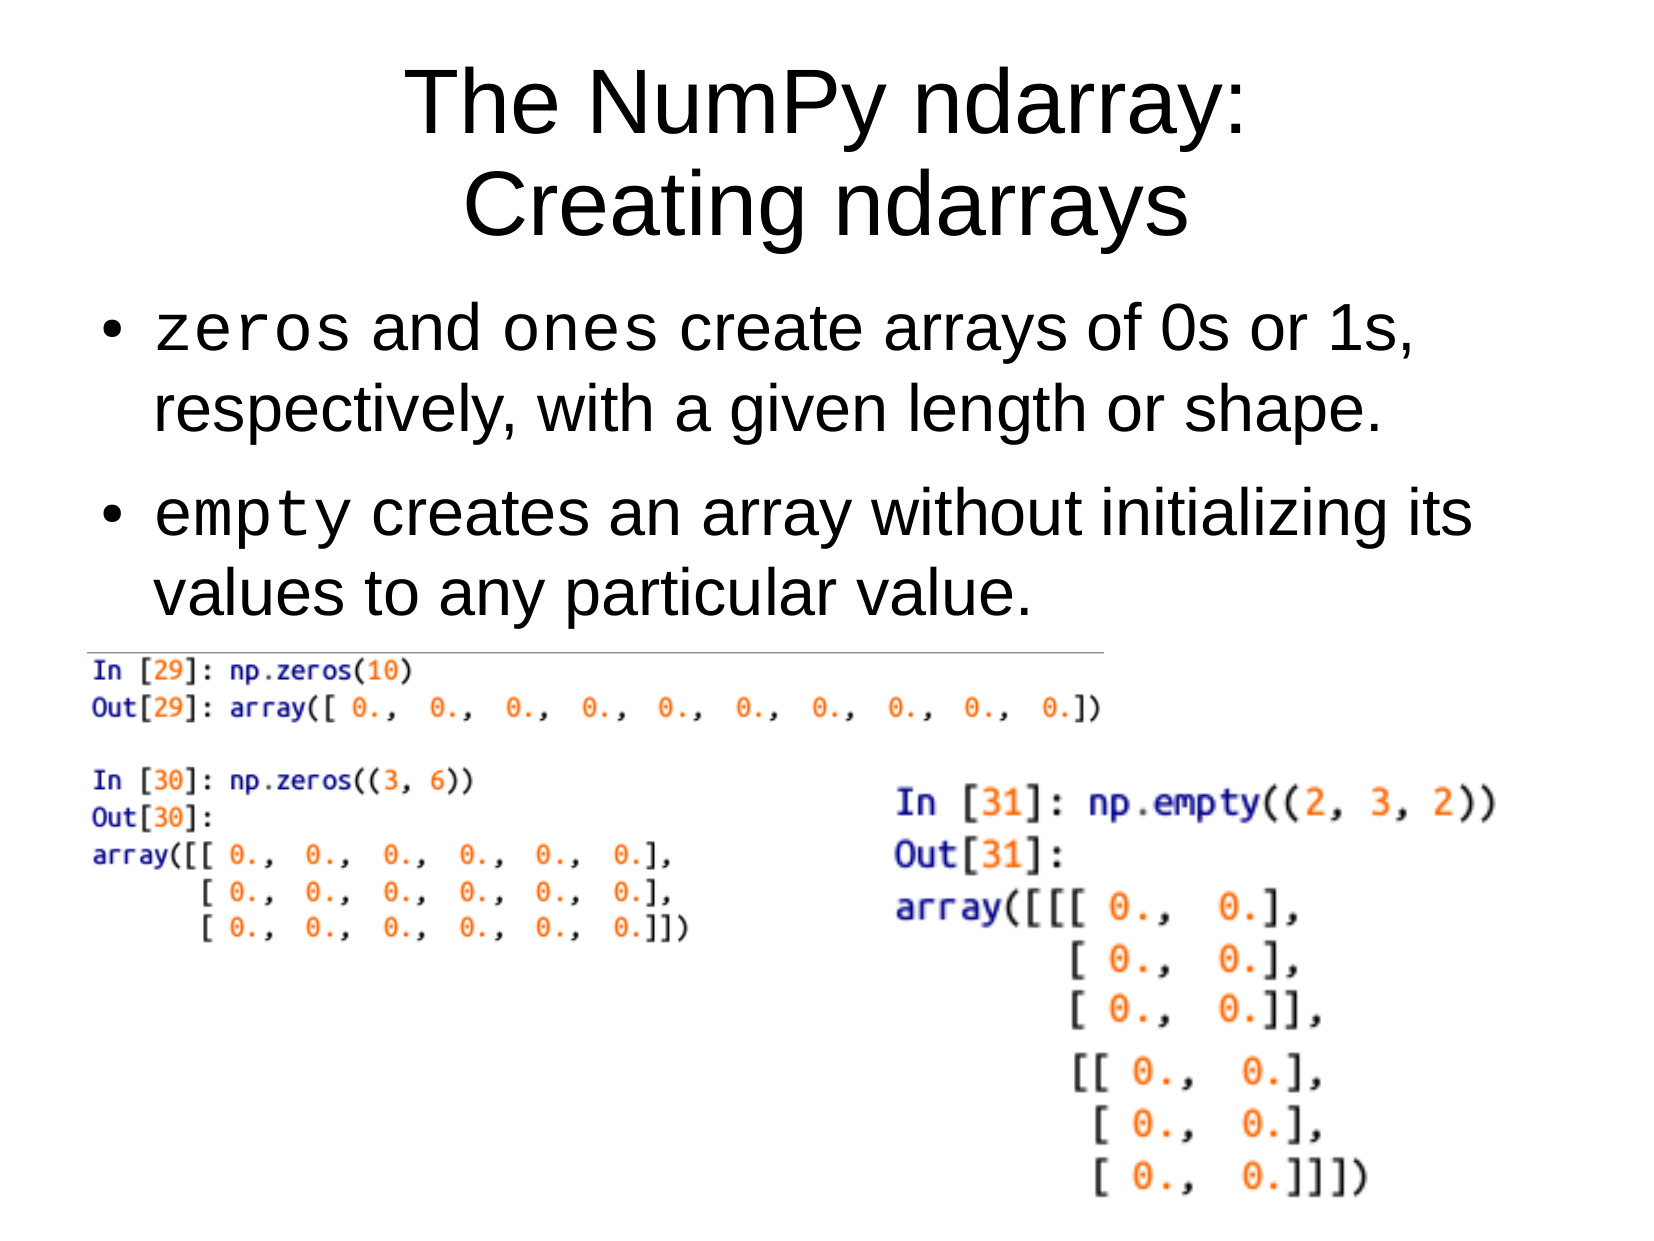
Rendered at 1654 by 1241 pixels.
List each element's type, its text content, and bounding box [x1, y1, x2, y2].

title The NumPy ndarray: Creating ndarrays [82, 49, 1571, 257]
picture [87, 652, 1509, 1208]
list zeros and ones create arrays of 0s or 1s, respectively, with a given length or shape. empty creates an array without initializing its values to any particular value. [82, 290, 1571, 1010]
